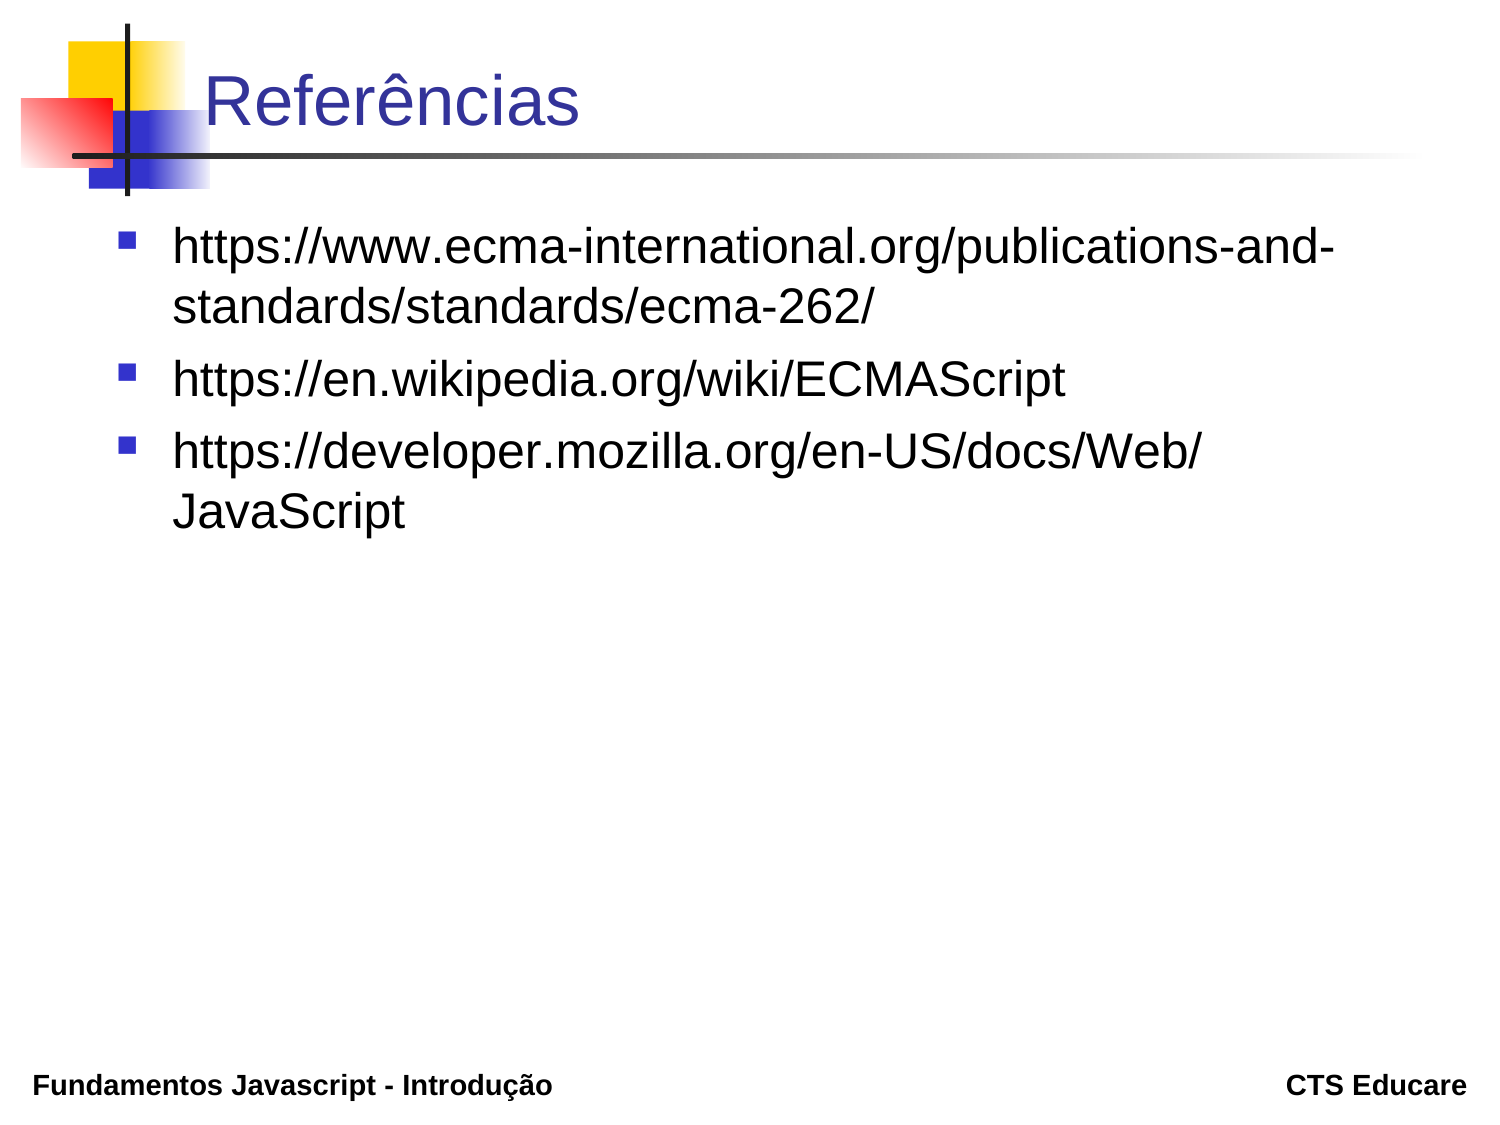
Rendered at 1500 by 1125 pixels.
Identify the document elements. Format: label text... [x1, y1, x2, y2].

title Referências [188, 46, 1468, 149]
list https://www.ecma-international.org/publications-and-standards/standards/ecma-262/ https://en.wikipedia.org/wiki/ECMAScript https://developer.mozilla.org/en-US/docs/Web/JavaScript [100, 206, 1447, 1024]
